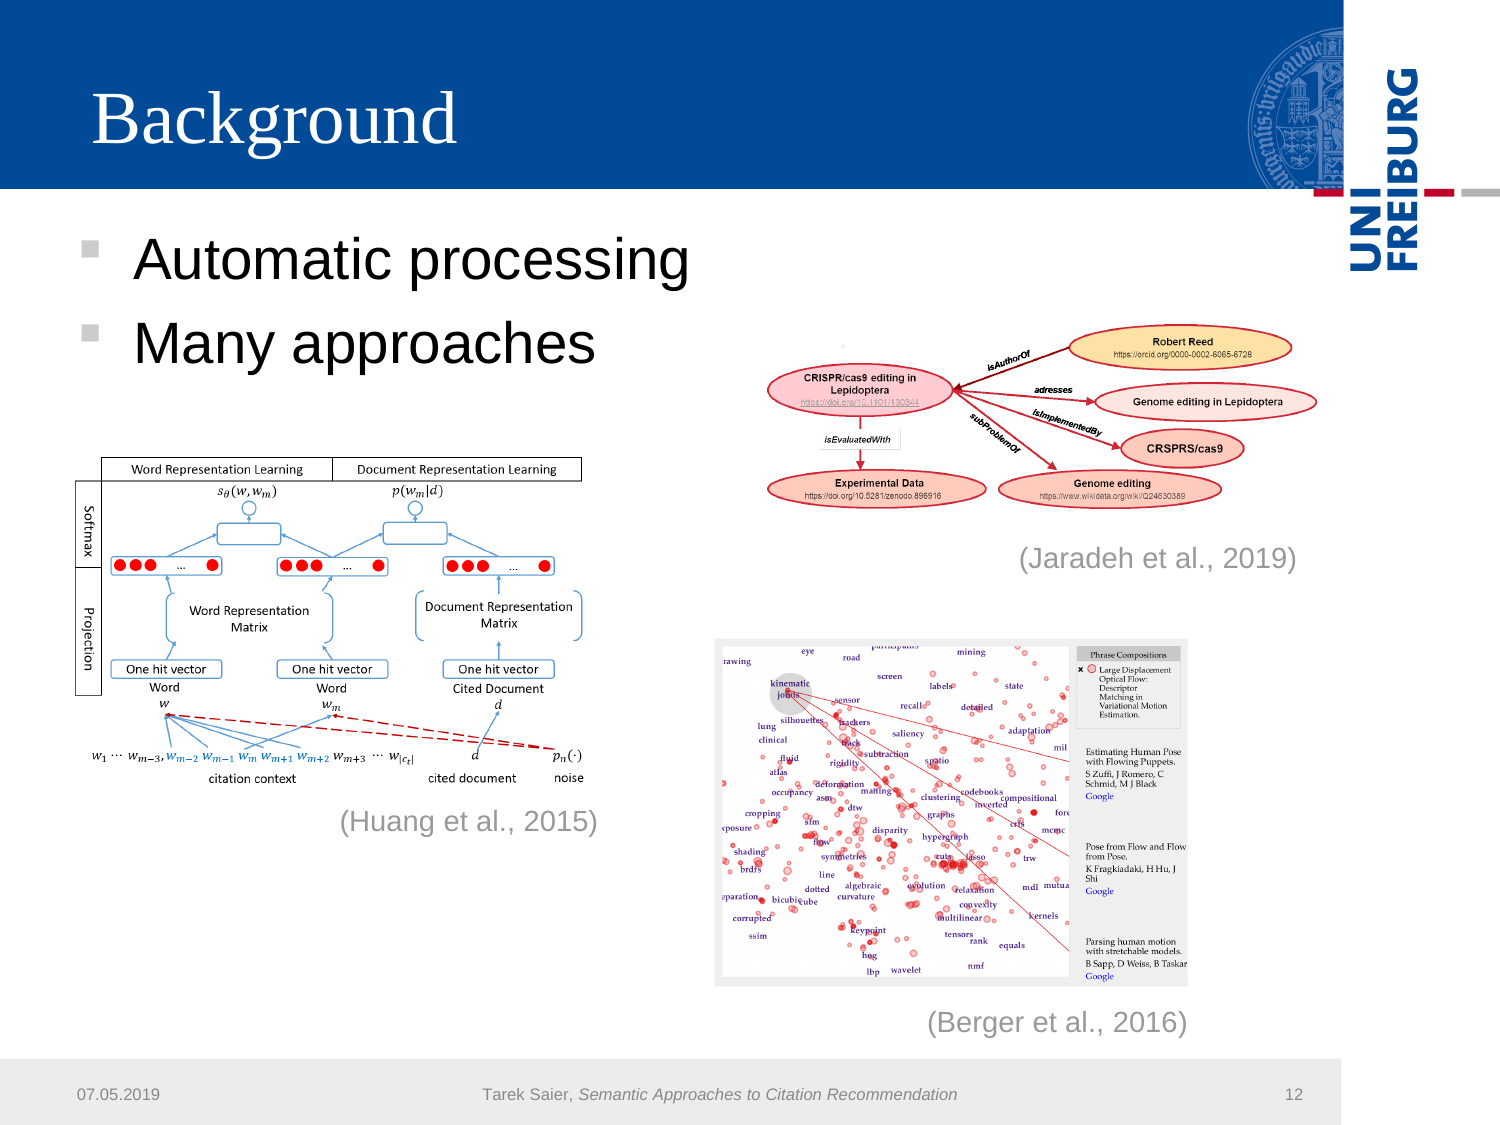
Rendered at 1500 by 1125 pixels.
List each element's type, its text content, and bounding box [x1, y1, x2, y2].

title Background [76, 49, 1235, 178]
picture [70, 456, 591, 785]
picture [714, 638, 1188, 987]
picture [0, 0, 1500, 271]
text_box (Huang et al., 2015) [324, 794, 659, 845]
text_box (Jaradeh et al., 2019) [1003, 531, 1338, 582]
picture [767, 324, 1317, 509]
list Automatic processing Many approaches [76, 221, 1341, 1010]
text_box (Berger et al., 2016) [912, 995, 1247, 1046]
